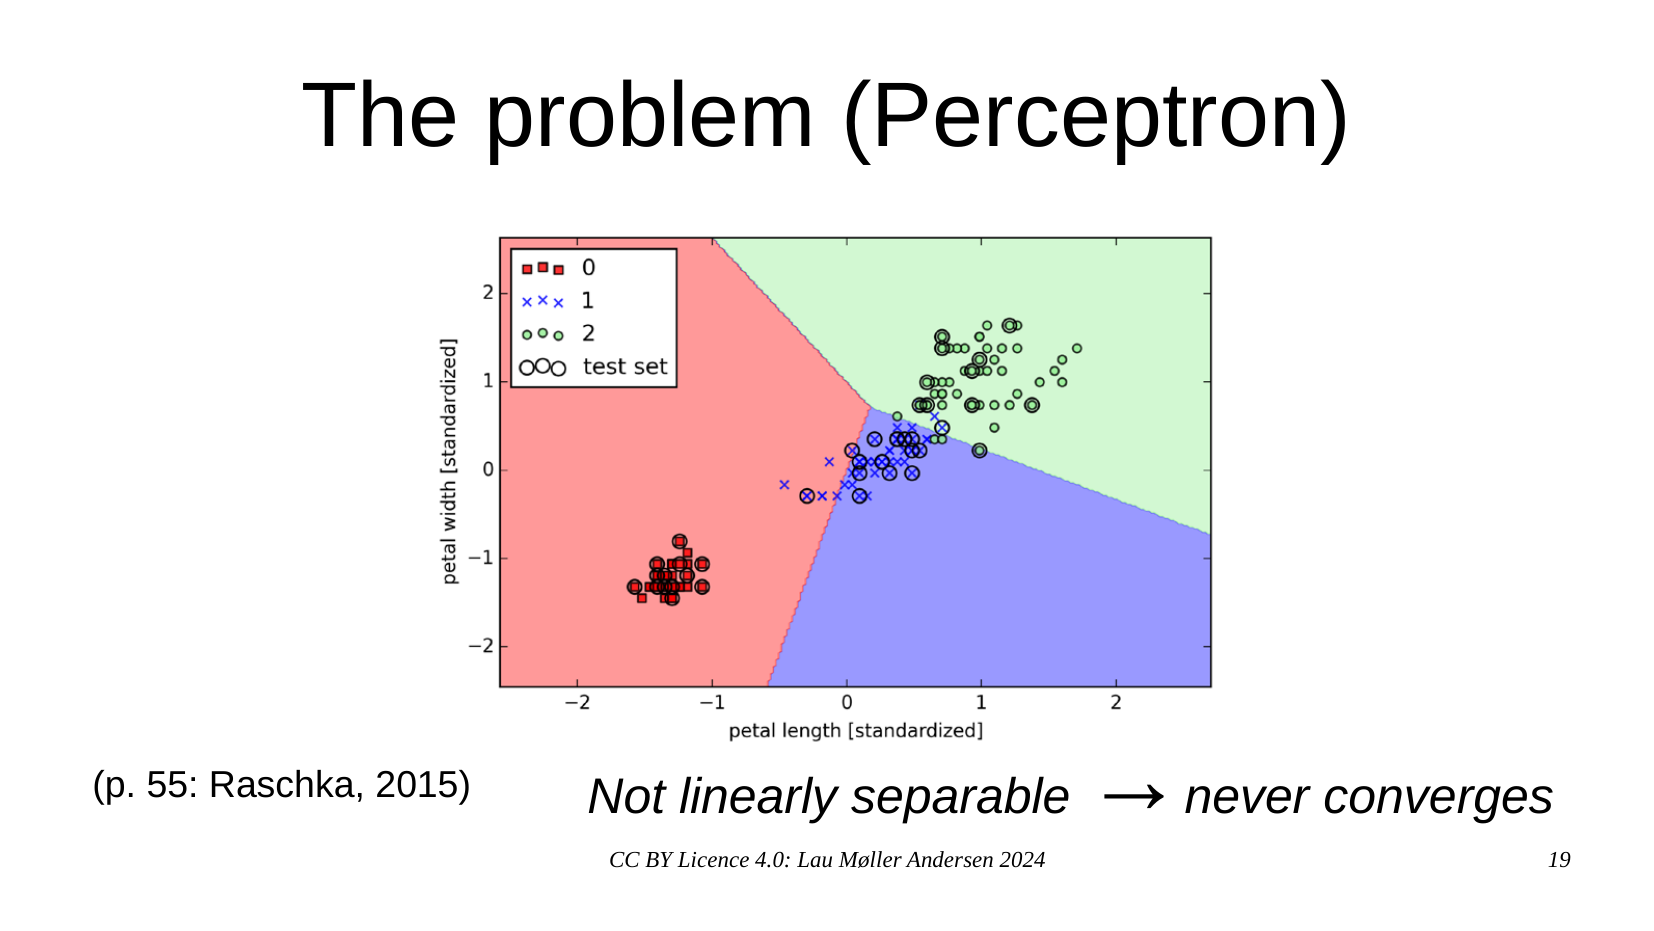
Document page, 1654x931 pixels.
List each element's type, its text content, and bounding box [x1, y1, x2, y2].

text_box Not linearly separable →never converges [572, 715, 1589, 843]
title The problem (Perceptron) [82, 37, 1571, 193]
text_box (p. 55: Raschka, 2015) [77, 755, 650, 855]
picture [422, 217, 1231, 755]
